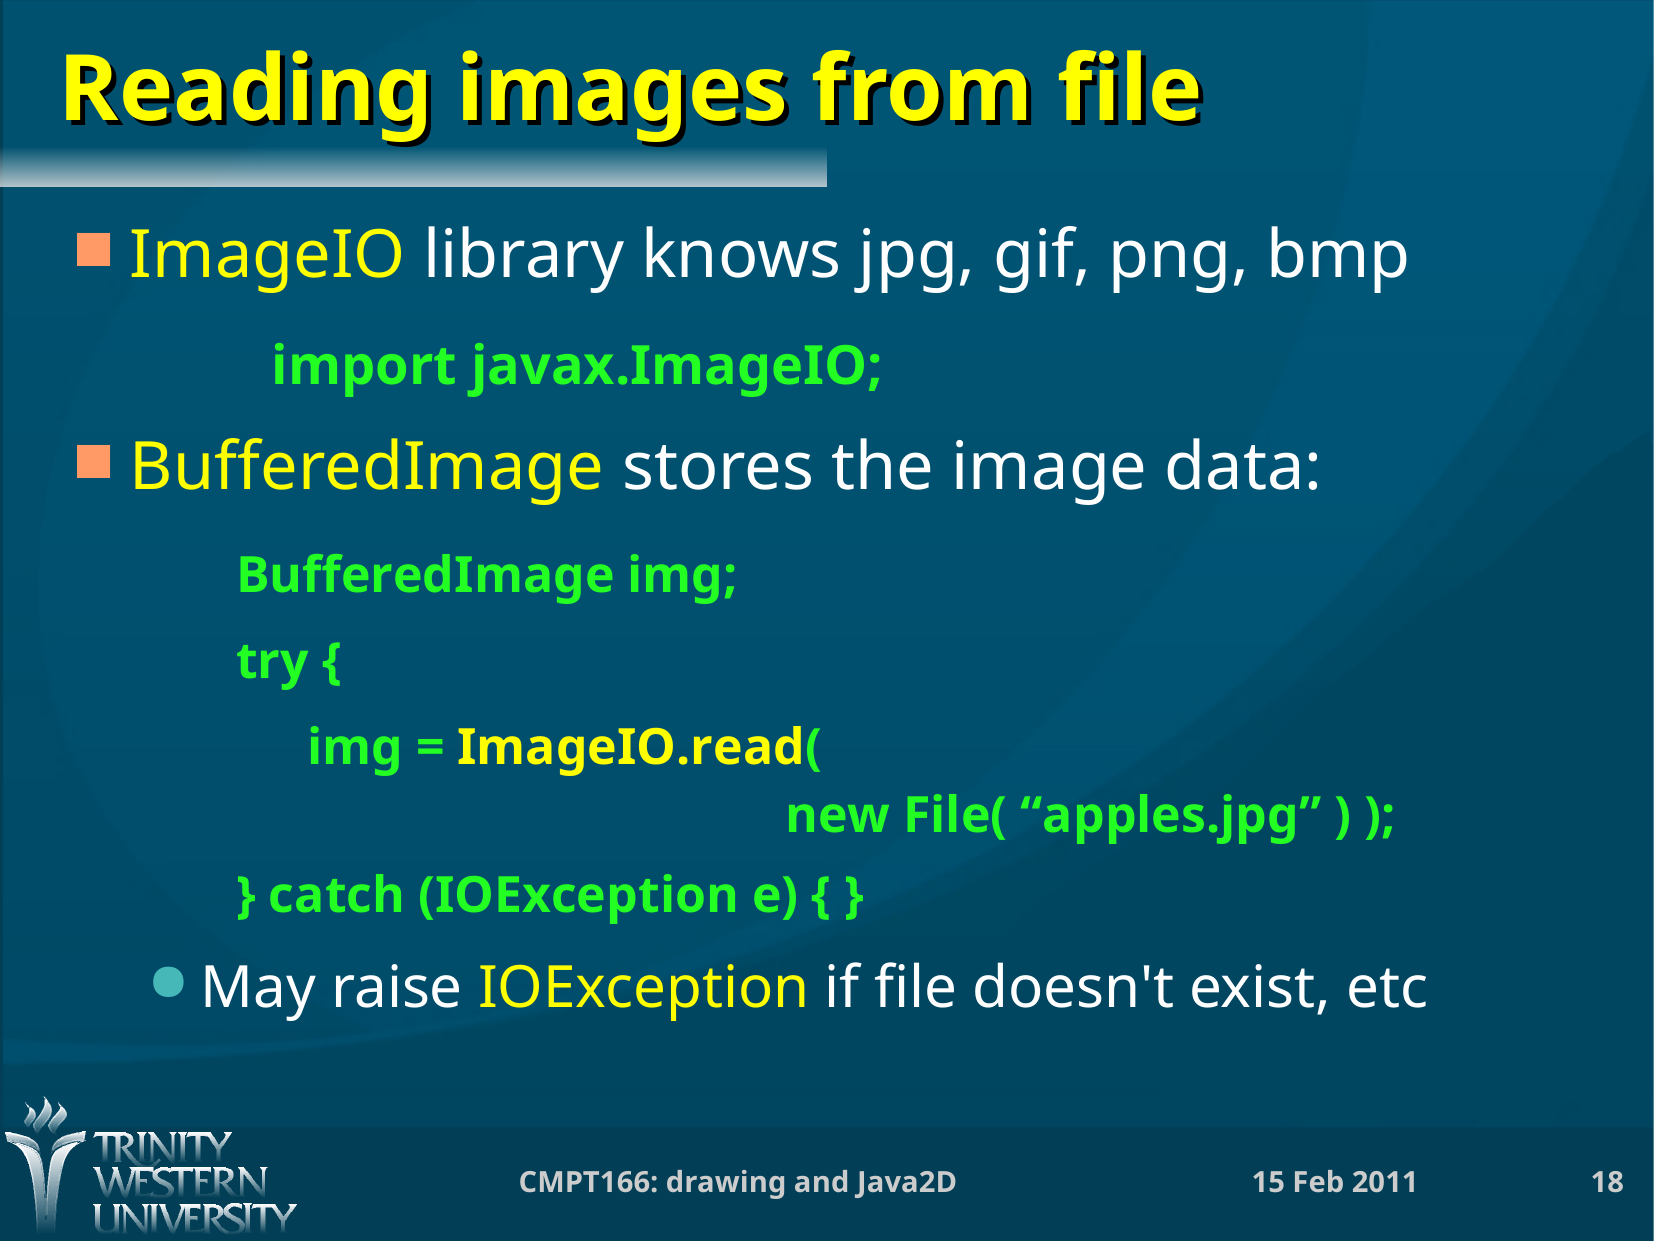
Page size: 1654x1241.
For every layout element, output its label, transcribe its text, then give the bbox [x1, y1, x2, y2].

list ImageIO library knows jpg, gif, png, bmp import javax.ImageIO; BufferedImage stores the image data: BufferedImage img; try { img = ImageIO.read( new File( “apples.jpg” ) ); } catch (IOException e) { } May raise IOException if file doesn't exist, etc [59, 206, 1625, 1026]
title Reading images from file [59, 19, 1595, 148]
picture [38, 1227, 54, 1232]
title Drawing text [0, 154, 827, 158]
